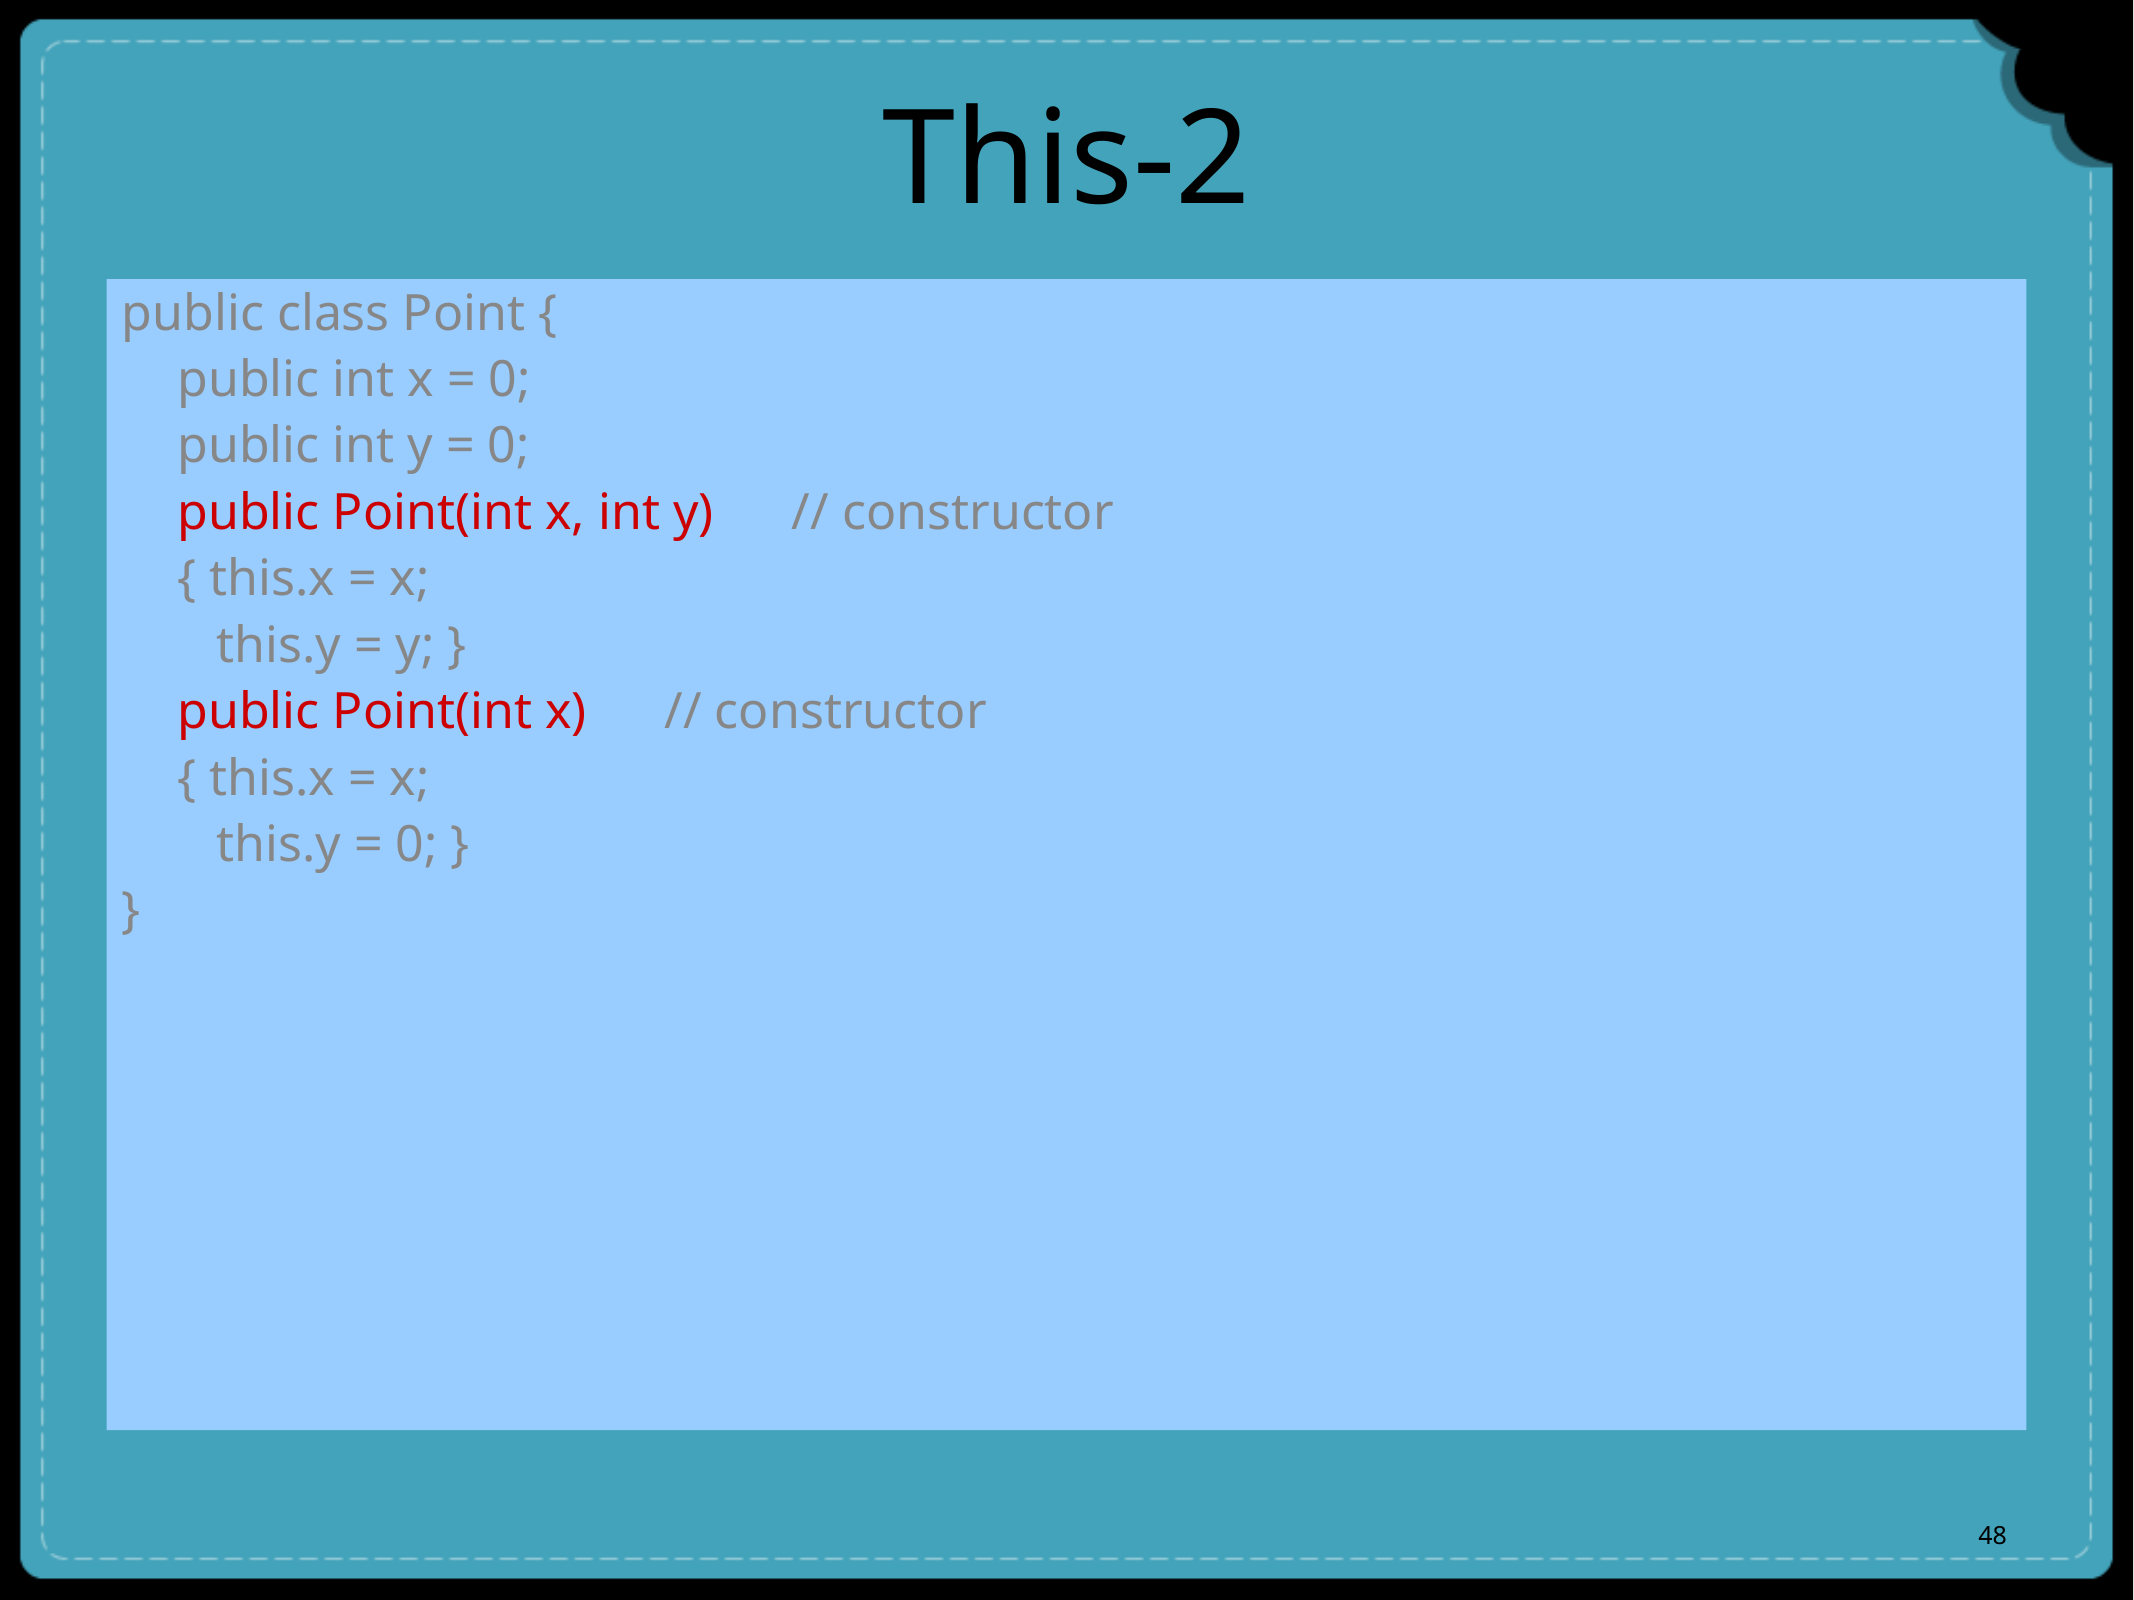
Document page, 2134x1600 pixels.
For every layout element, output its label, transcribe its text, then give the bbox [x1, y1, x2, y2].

title This-2 [106, 64, 2027, 279]
picture [0, 0, 2134, 1600]
list public class Point { public int x = 0; public int y = 0; public Point(int x, int y) // constructor { this.x = x; this.y = y; } public Point(int x) // constructor { this.x = x; this.y = 0; } } [106, 279, 2027, 1431]
